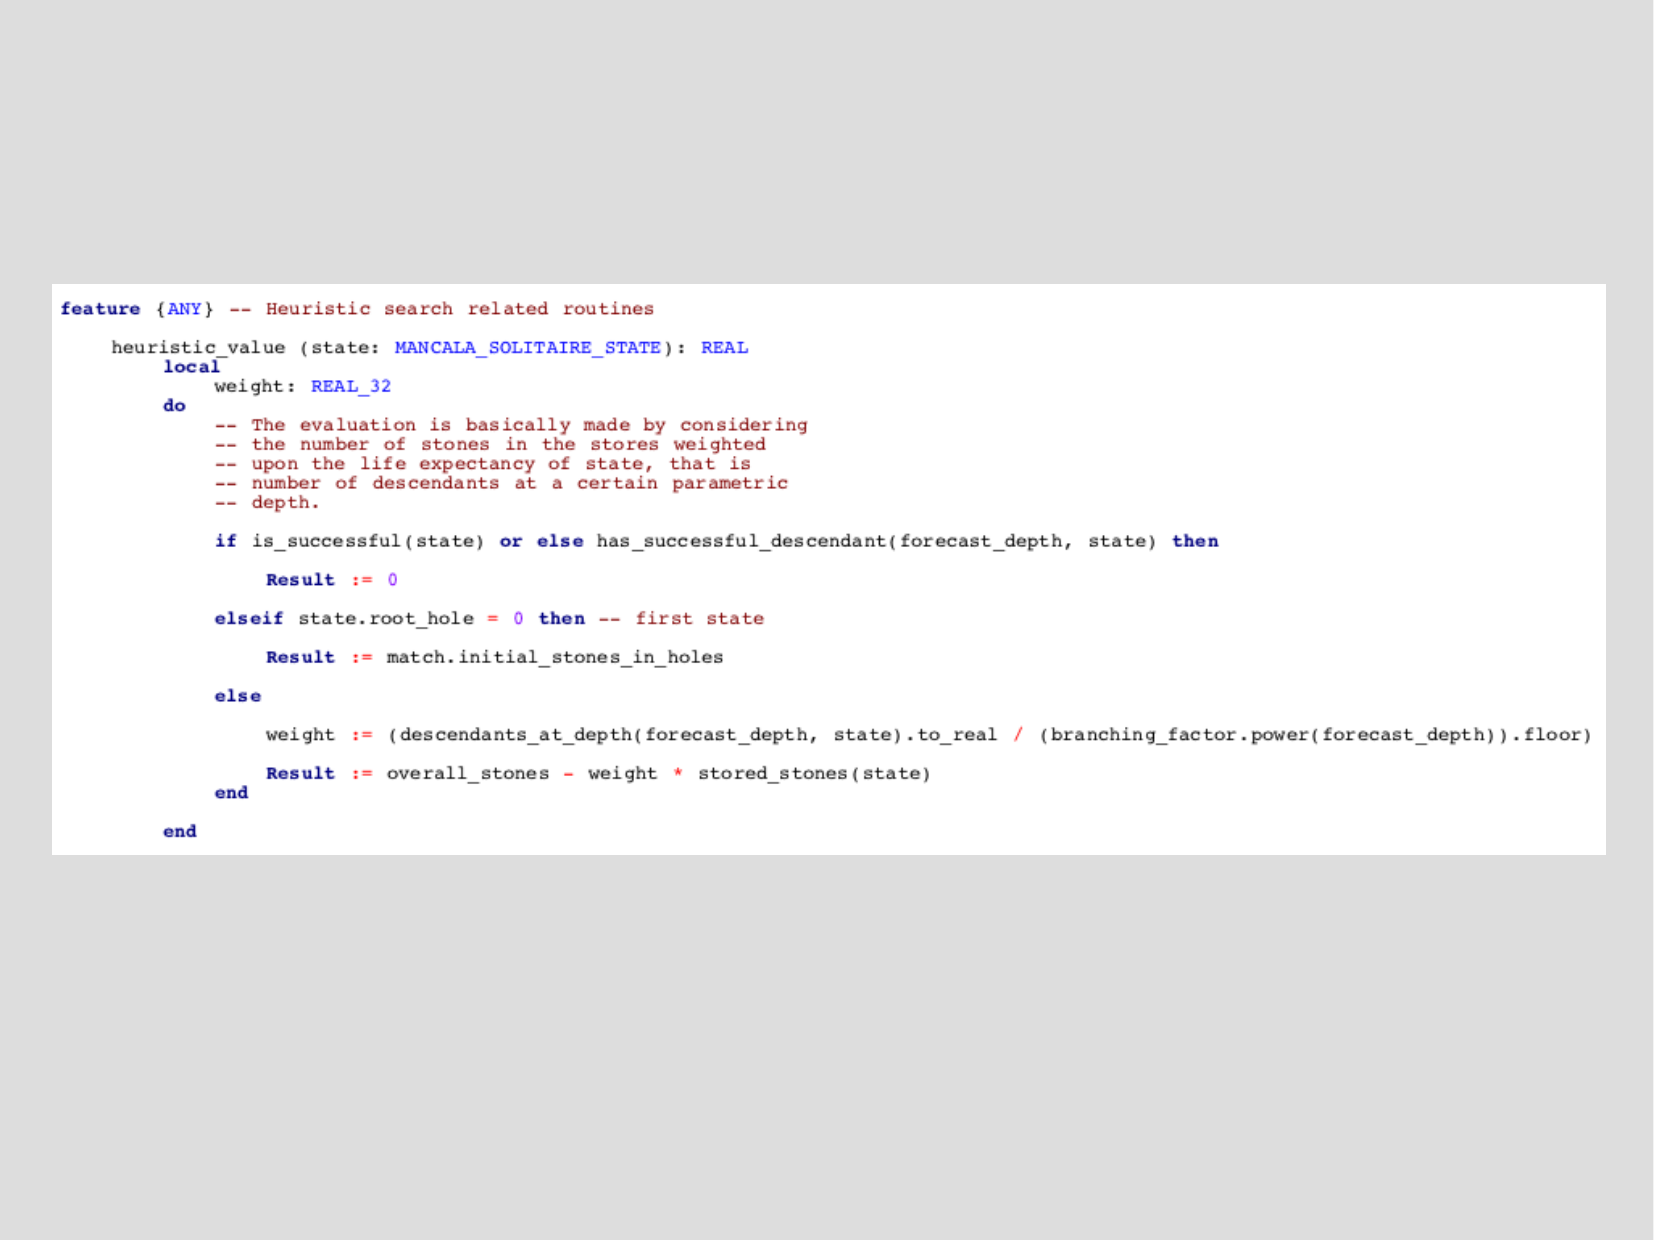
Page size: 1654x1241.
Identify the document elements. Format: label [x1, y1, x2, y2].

picture [52, 284, 1606, 856]
